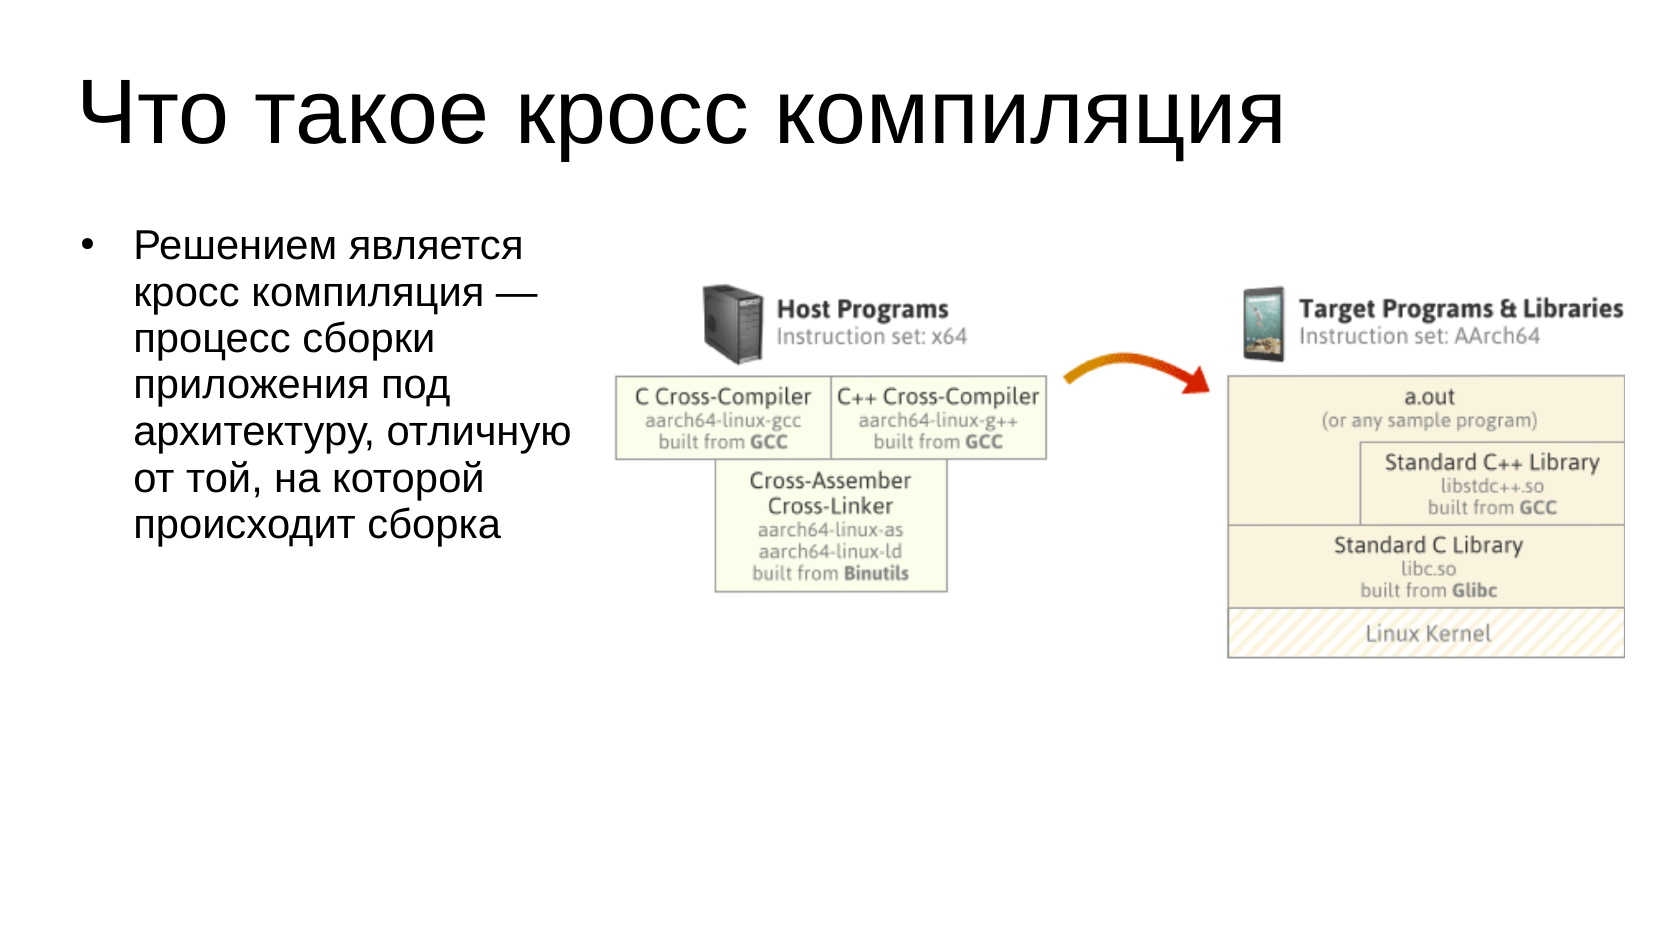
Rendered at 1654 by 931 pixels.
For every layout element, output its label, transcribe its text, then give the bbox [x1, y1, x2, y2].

picture [613, 265, 1625, 680]
list Решением является кросс компиляция — процесс сборки приложения под архитектуру, отличную от той, на которой происходит сборка [62, 221, 591, 931]
title Что такое кросс компиляция [76, 34, 1565, 190]
